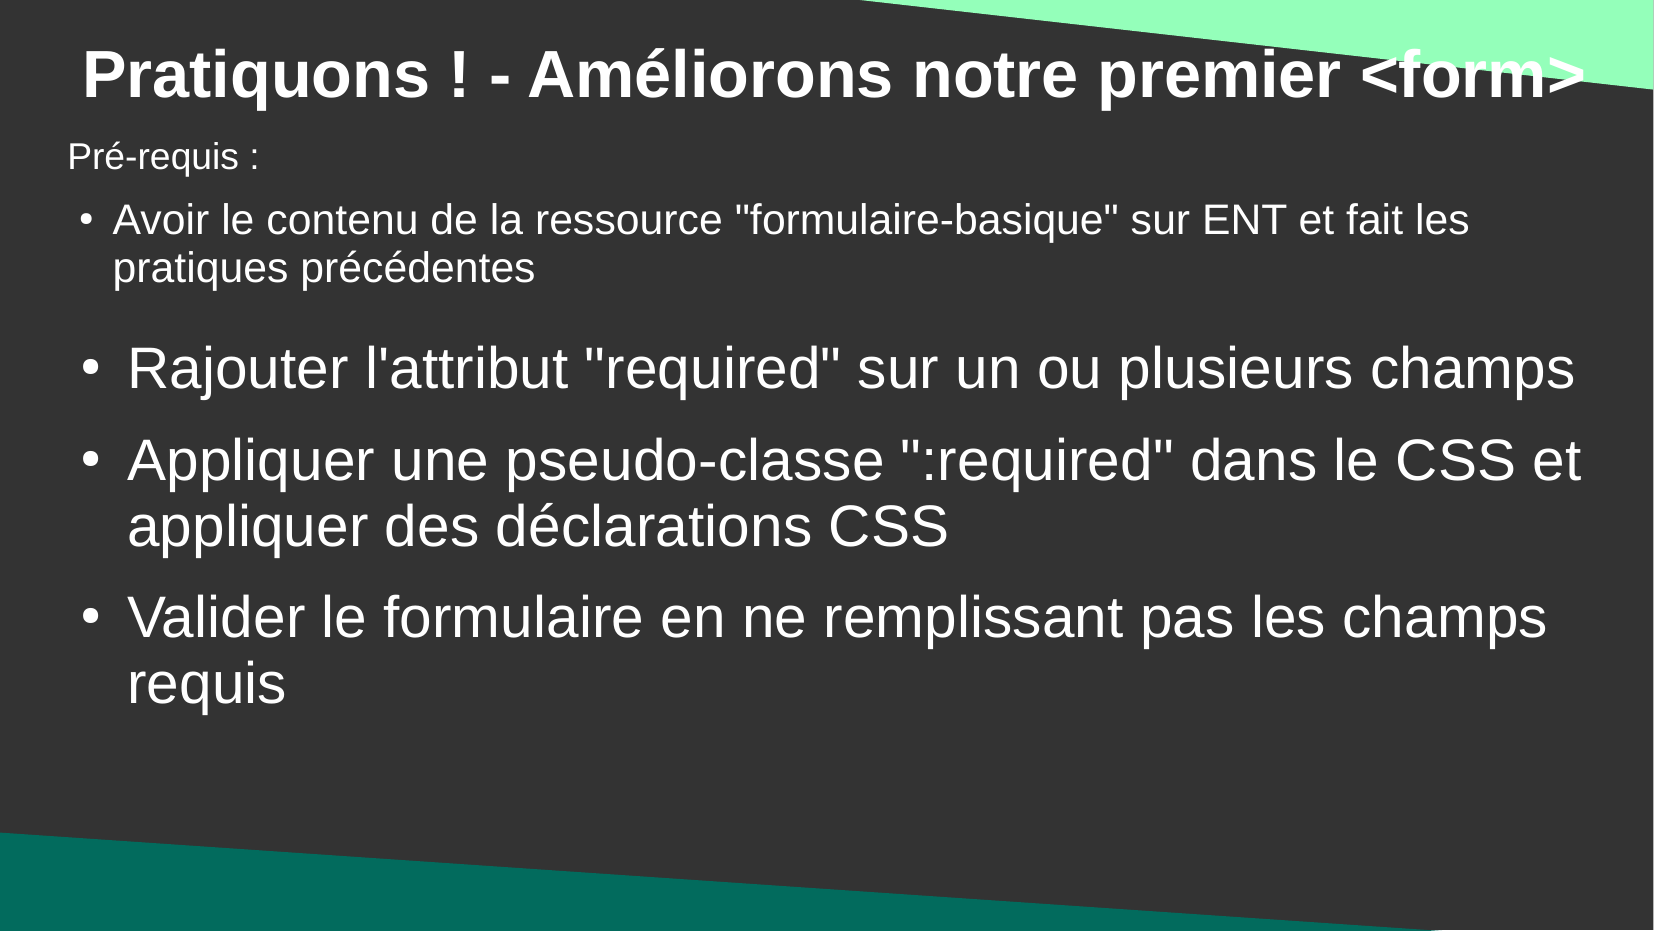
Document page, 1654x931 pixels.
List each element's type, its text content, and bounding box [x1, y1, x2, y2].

text_box [859, 0, 1654, 37]
title Pratiquons ! - Améliorons notre premier <form> [82, 37, 1654, 187]
list Rajouter l'attribut "required" sur un ou plusieurs champs Appliquer une pseudo-classe ":required" dans le CSS et appliquer des déclarations CSS Valider le formulaire en ne remplissant pas les champs requis [64, 335, 1589, 727]
list Pré-requis : Avoir le contenu de la ressource "formulaire-basique" sur ENT et fait les pratiques précédentes [67, 135, 1607, 293]
